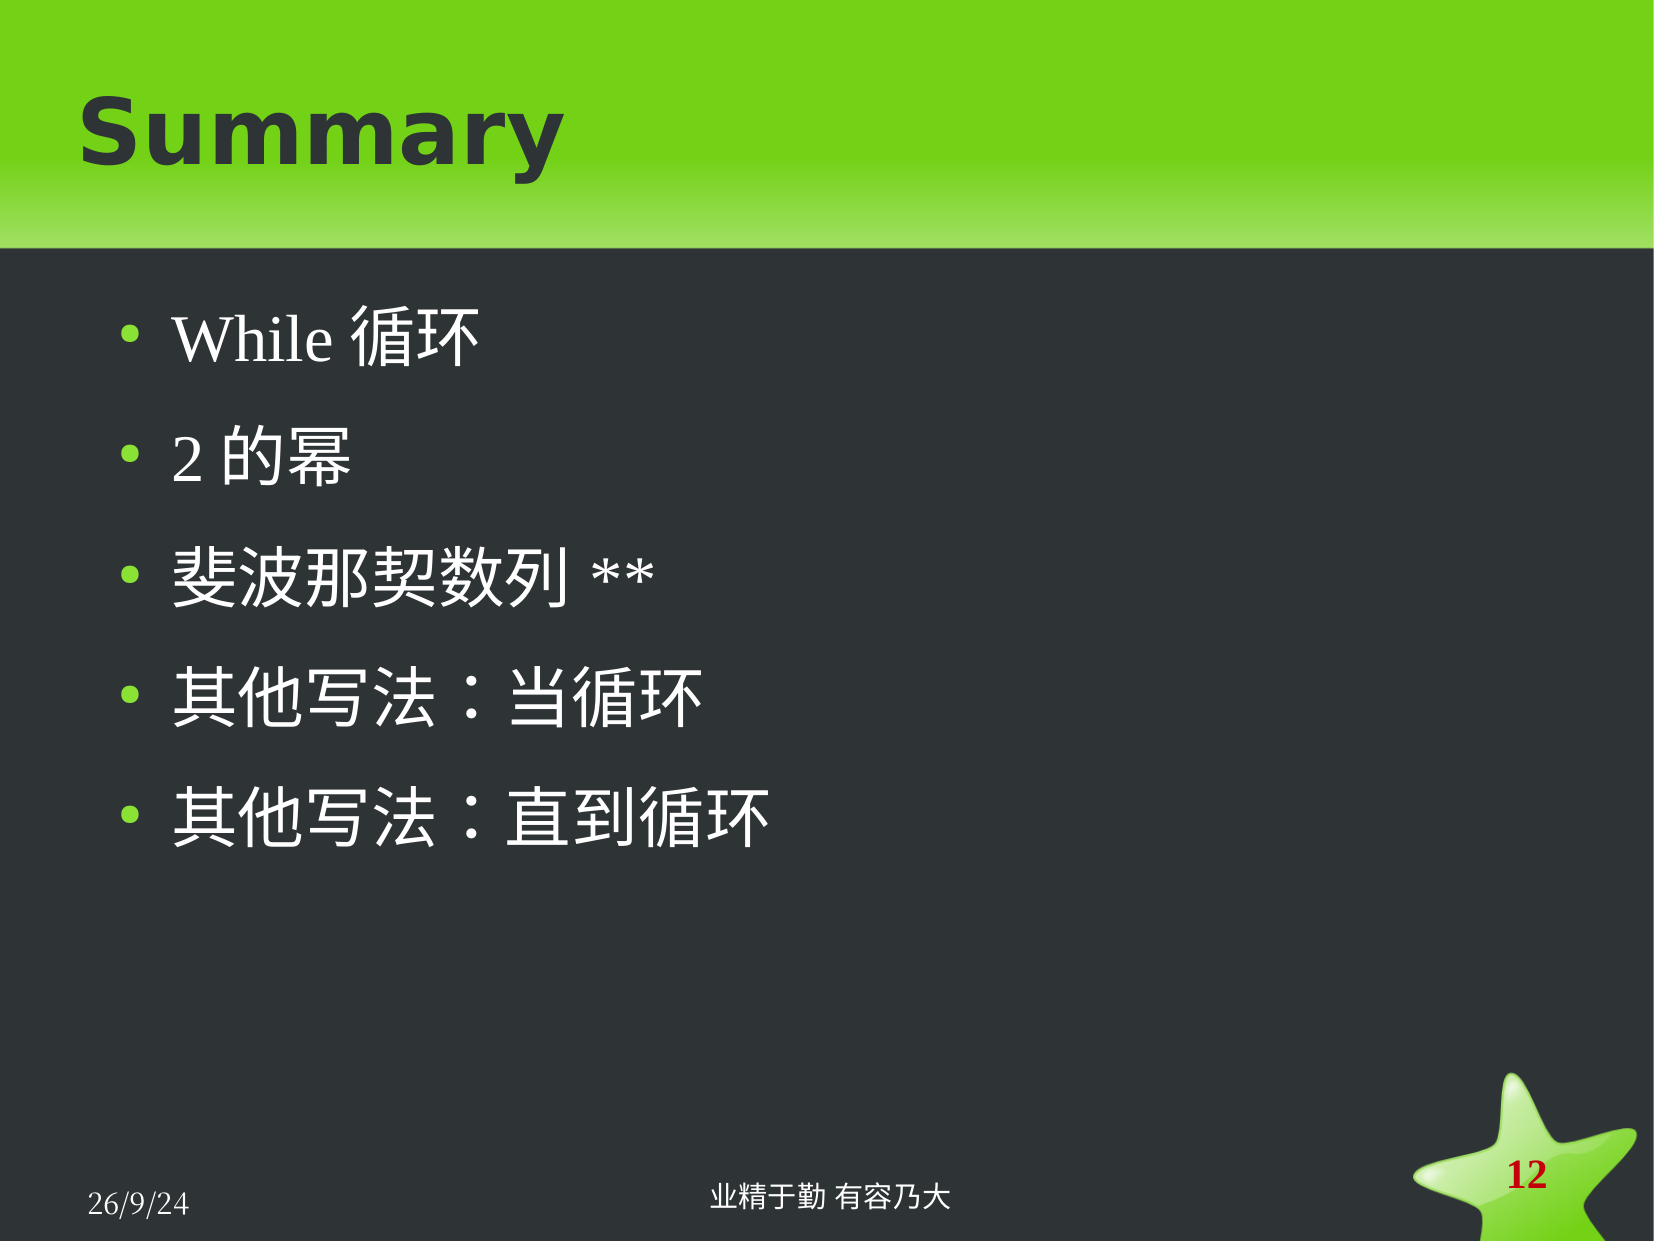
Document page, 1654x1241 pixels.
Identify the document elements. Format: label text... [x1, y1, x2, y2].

list While循环 2的幂 斐波那契数列** 其他写法：当循环 其他写法：直到循环 [82, 290, 1571, 1109]
picture [0, 0, 1654, 1241]
title Summary [76, 29, 1565, 237]
